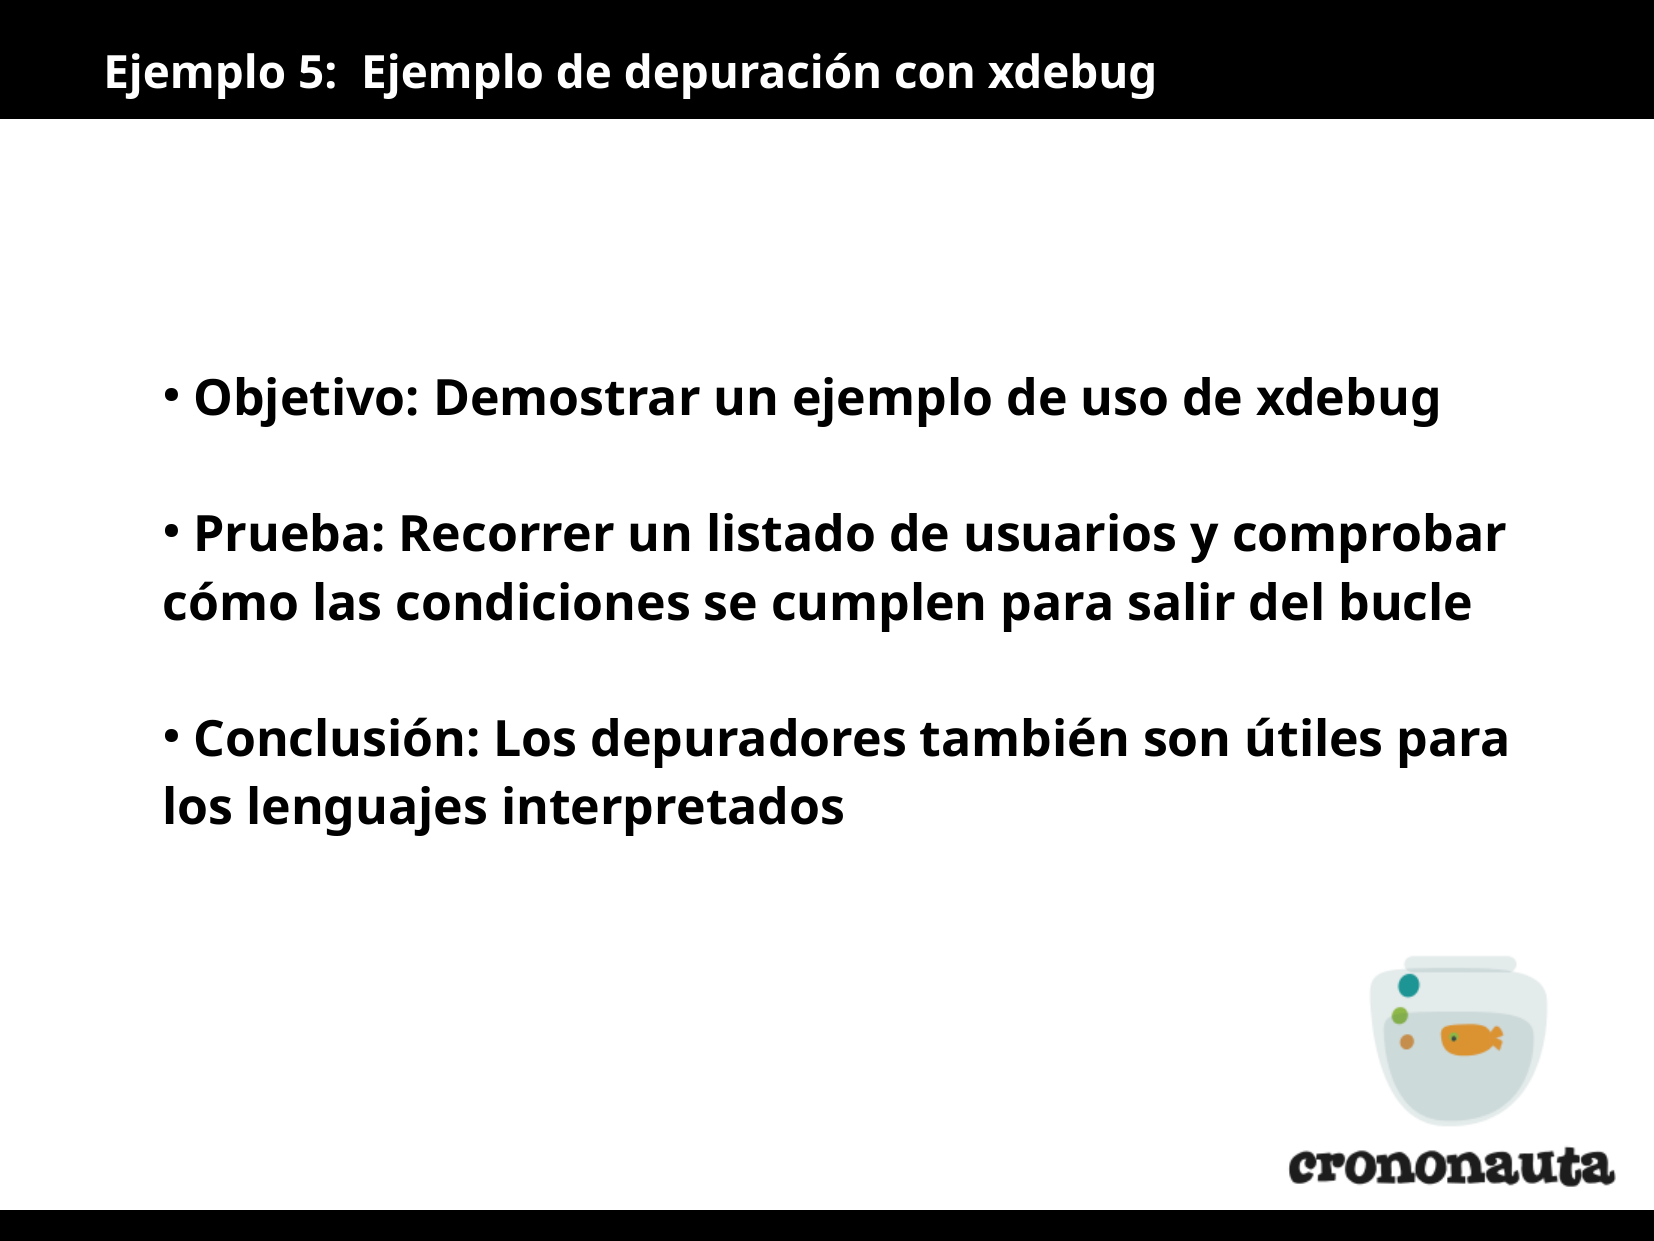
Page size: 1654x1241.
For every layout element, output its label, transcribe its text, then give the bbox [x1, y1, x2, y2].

picture [1240, 944, 1637, 1196]
text_box Objetivo: Demostrar un ejemplo de uso de xdebug Prueba: Recorrer un listado de usuarios y comprobar cómo las condiciones se cumplen para salir del bucle Conclusión: Los depuradores también son útiles para los lenguajes interpretados [147, 354, 1536, 768]
text_box Ejemplo 5: Ejemplo de depuración con xdebug [88, 31, 1123, 99]
